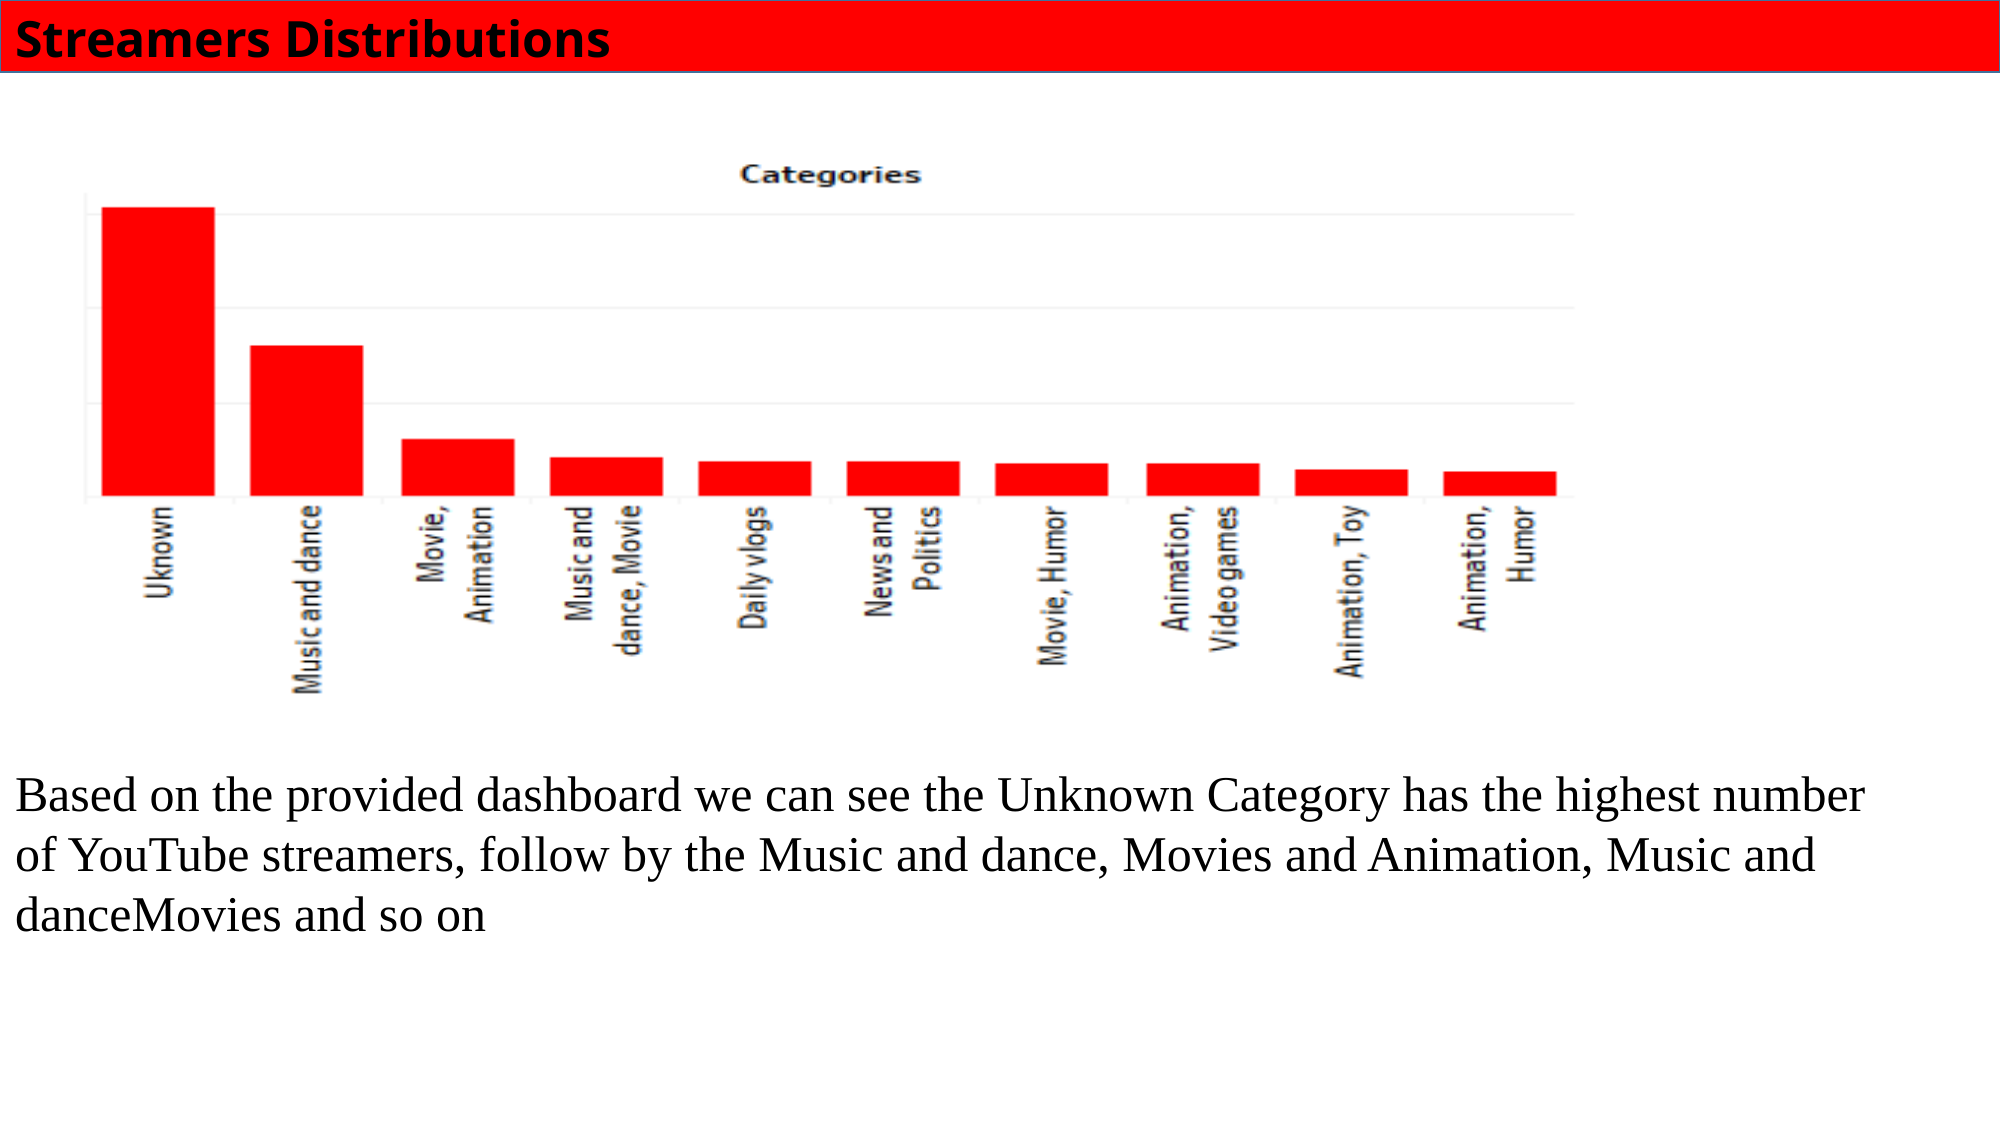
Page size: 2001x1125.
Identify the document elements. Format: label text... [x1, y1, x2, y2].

picture [22, 156, 1610, 717]
text_box Streamers Distributions [0, 0, 2000, 72]
text_box Based on the provided dashboard we can see the Unknown Category has the highest number of YouTube streamers, follow by the Music and dance, Movies and Animation, Music and danceMovies and so on [0, 754, 1934, 952]
